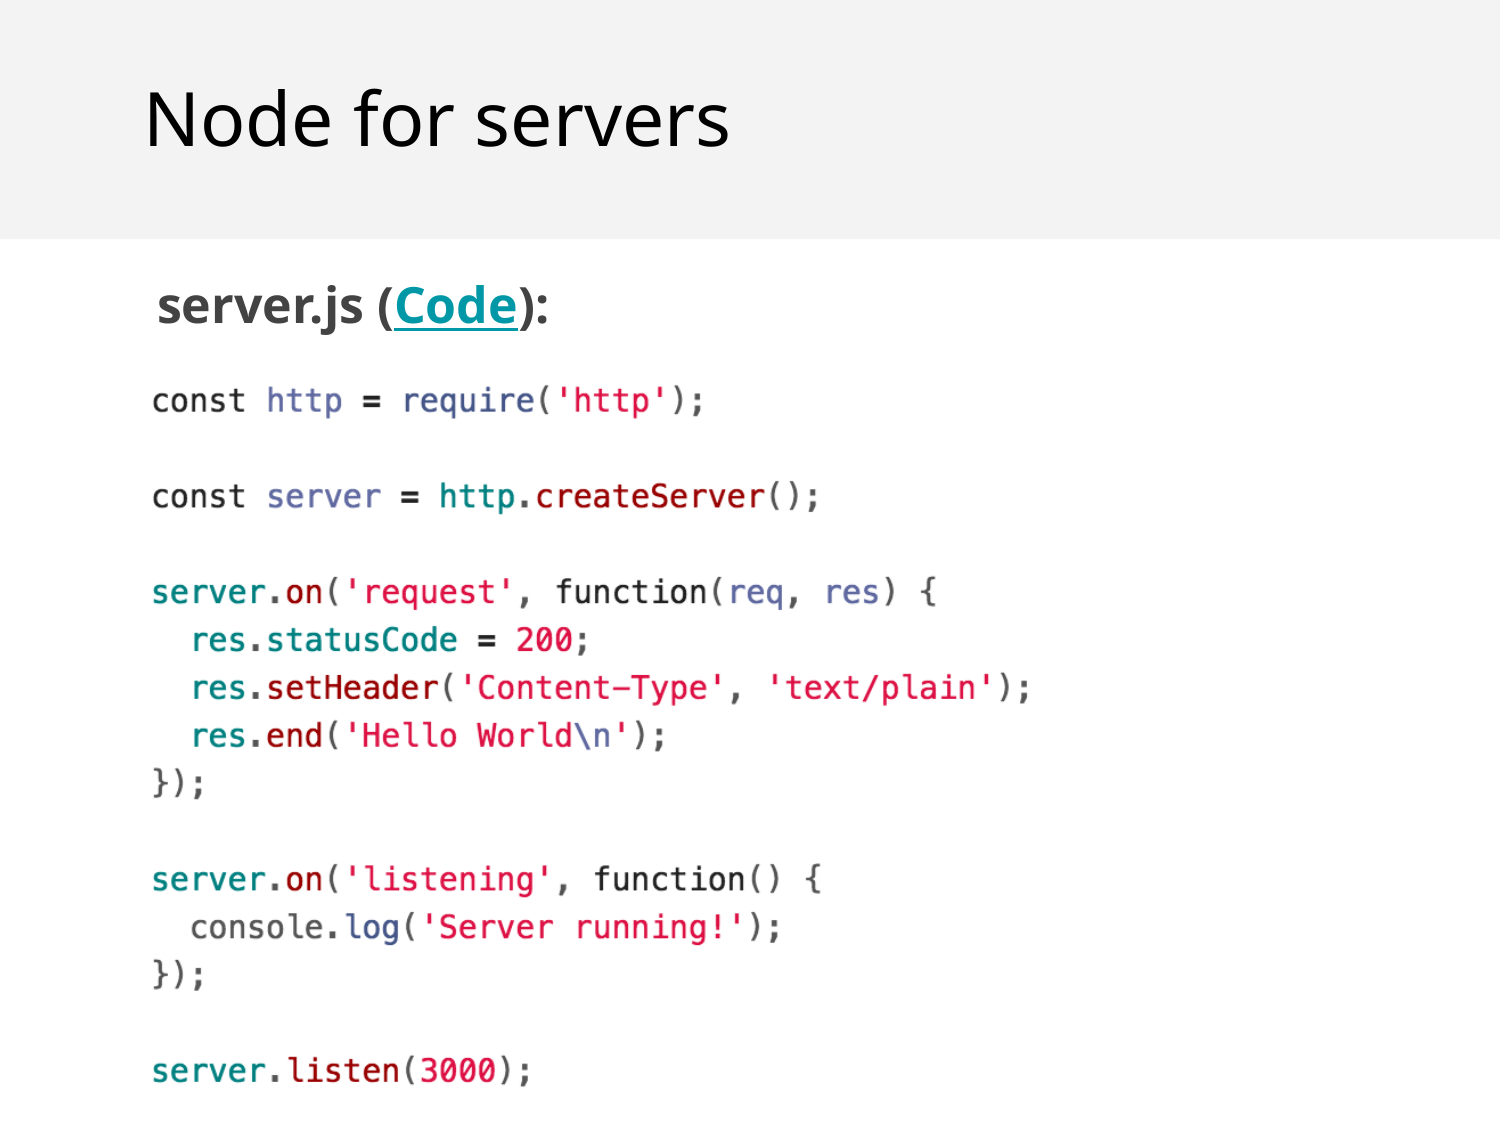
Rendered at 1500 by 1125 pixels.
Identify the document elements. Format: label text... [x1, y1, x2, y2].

picture [128, 373, 1060, 1123]
list server.js (Code): [142, 248, 708, 374]
title Node for servers [128, 56, 1372, 183]
